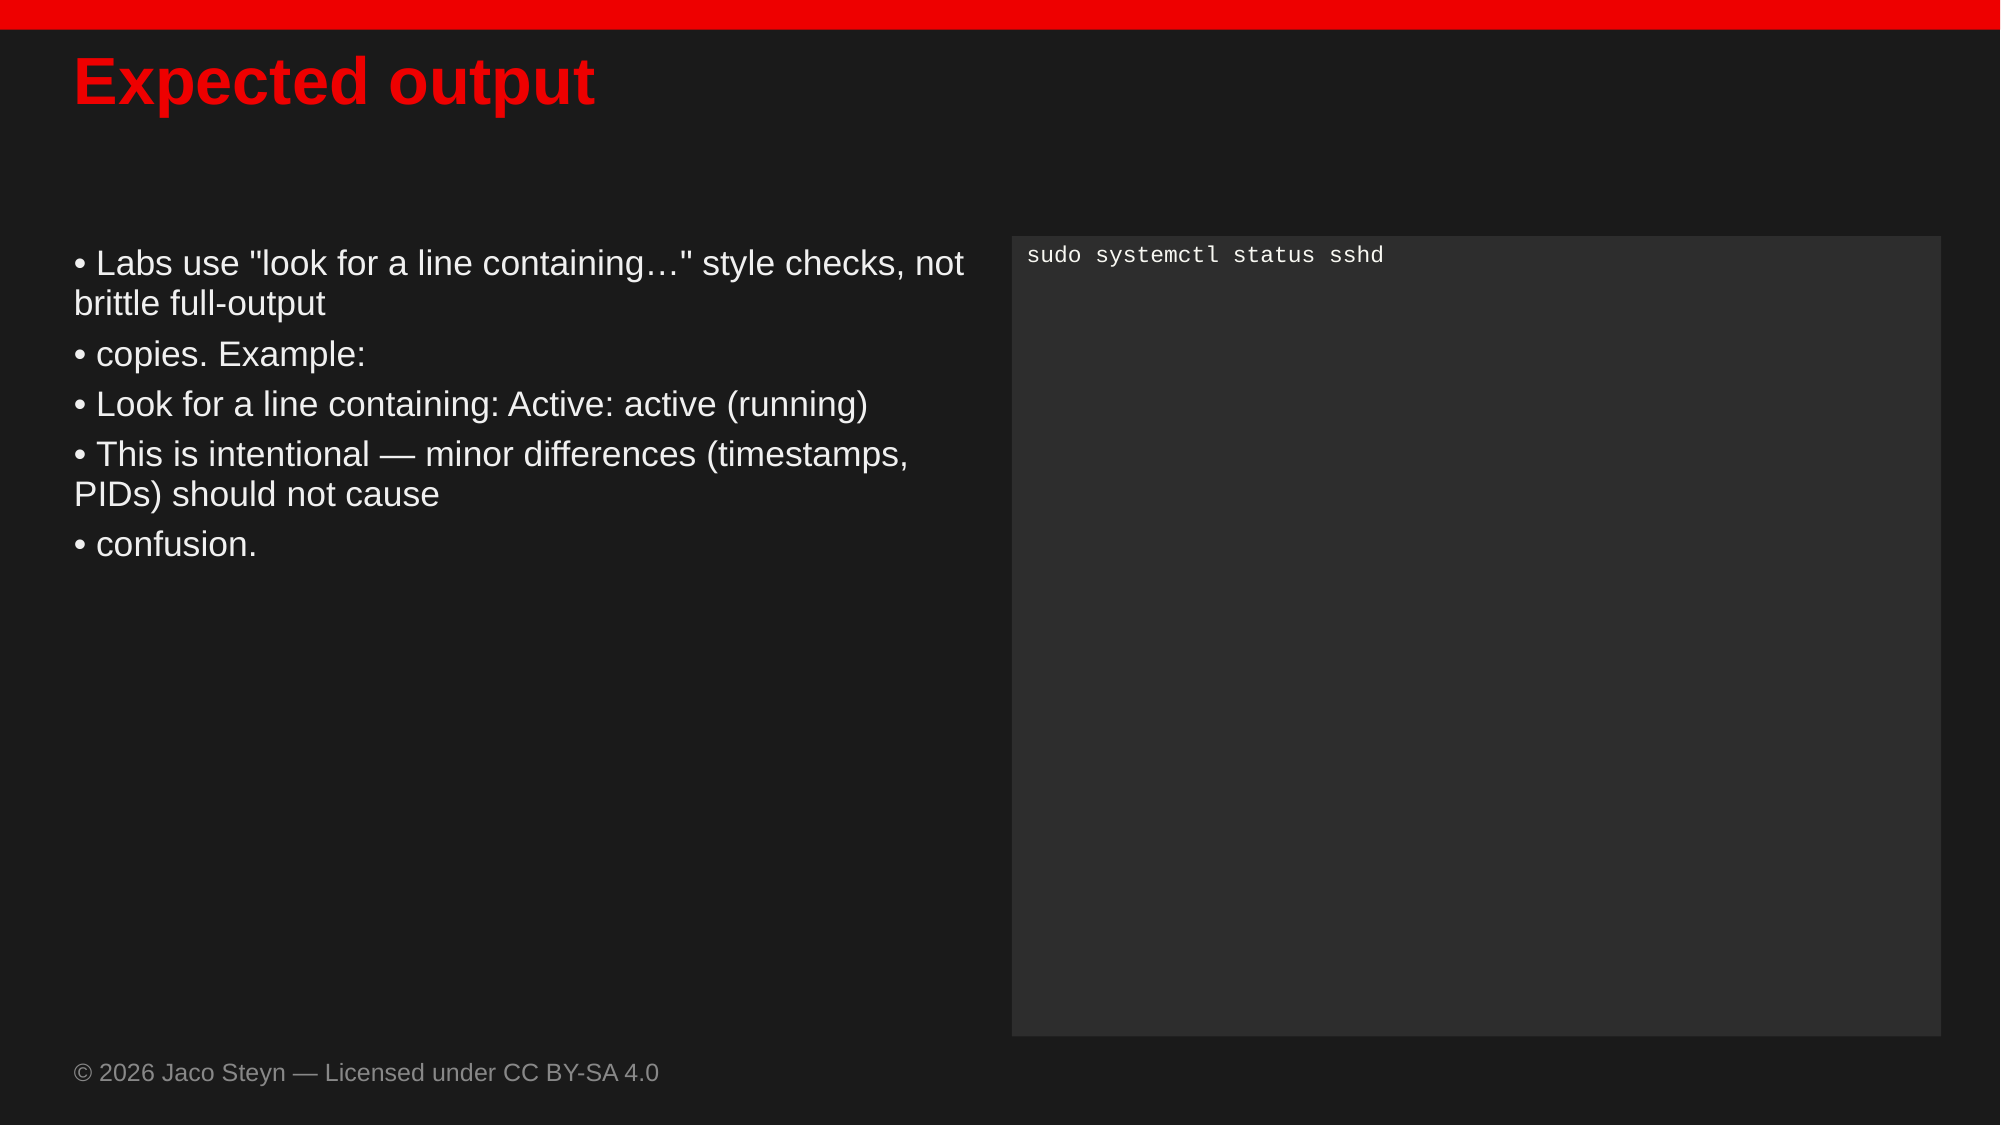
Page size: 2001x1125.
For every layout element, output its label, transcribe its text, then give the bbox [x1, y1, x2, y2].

text_box [0, 0, 2001, 30]
text_box Expected output [59, 36, 1942, 208]
text_box • Labs use "look for a line containing…" style checks, not brittle full-output • copies. Example: • Look for a line containing: Active: active (running) • This is intentional — minor differences (timestamps, PIDs) should not cause • confusion. [59, 236, 989, 1037]
text_box © 2026 Jaco Steyn — Licensed under CC BY-SA 4.0 [59, 1051, 1942, 1093]
text_box sudo systemctl status sshd [1011, 236, 1942, 1037]
